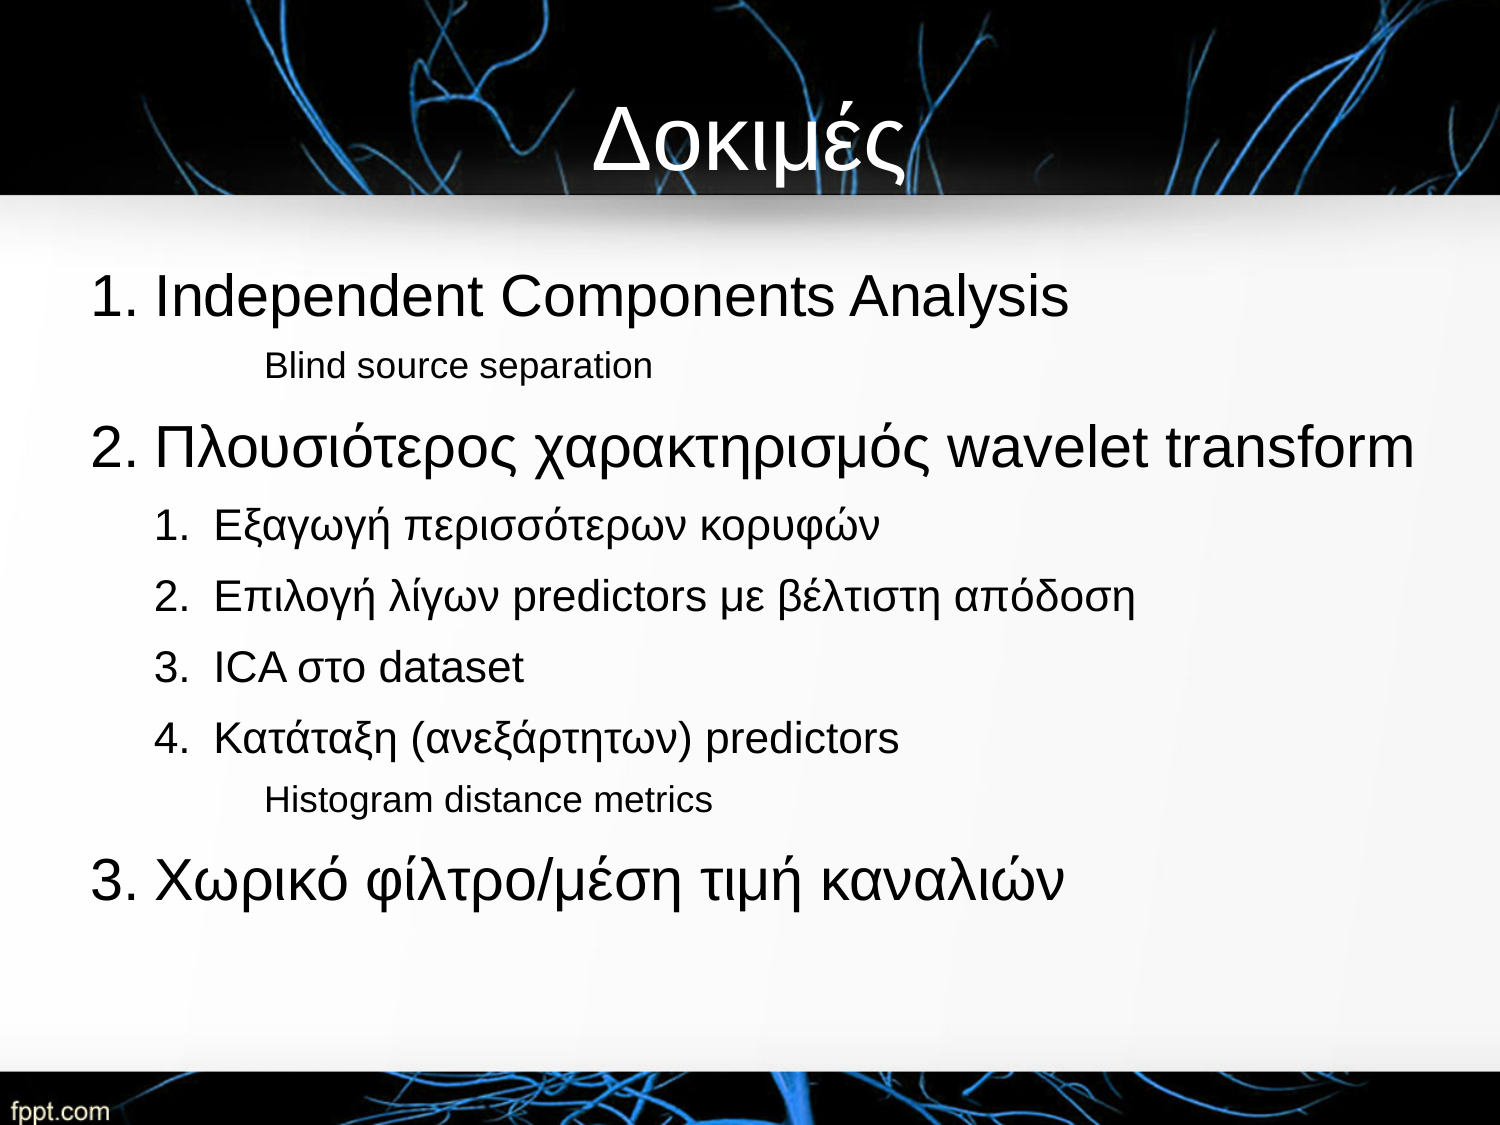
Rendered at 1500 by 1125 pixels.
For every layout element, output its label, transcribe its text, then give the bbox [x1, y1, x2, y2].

title Δοκιμές [75, 45, 1425, 233]
list Independent Components Analysis Blind source separation Πλουσιότερος χαρακτηρισμός wavelet transform Εξαγωγή περισσότερων κορυφών Επιλογή λίγων predictors με βέλτιστη απόδοση ICA στο dataset Κατάταξη (ανεξάρτητων) predictors Histogram distance metrics Χωρικό φίλτρο/μέση τιμή καναλιών [75, 263, 1456, 916]
picture [0, 0, 1500, 1125]
